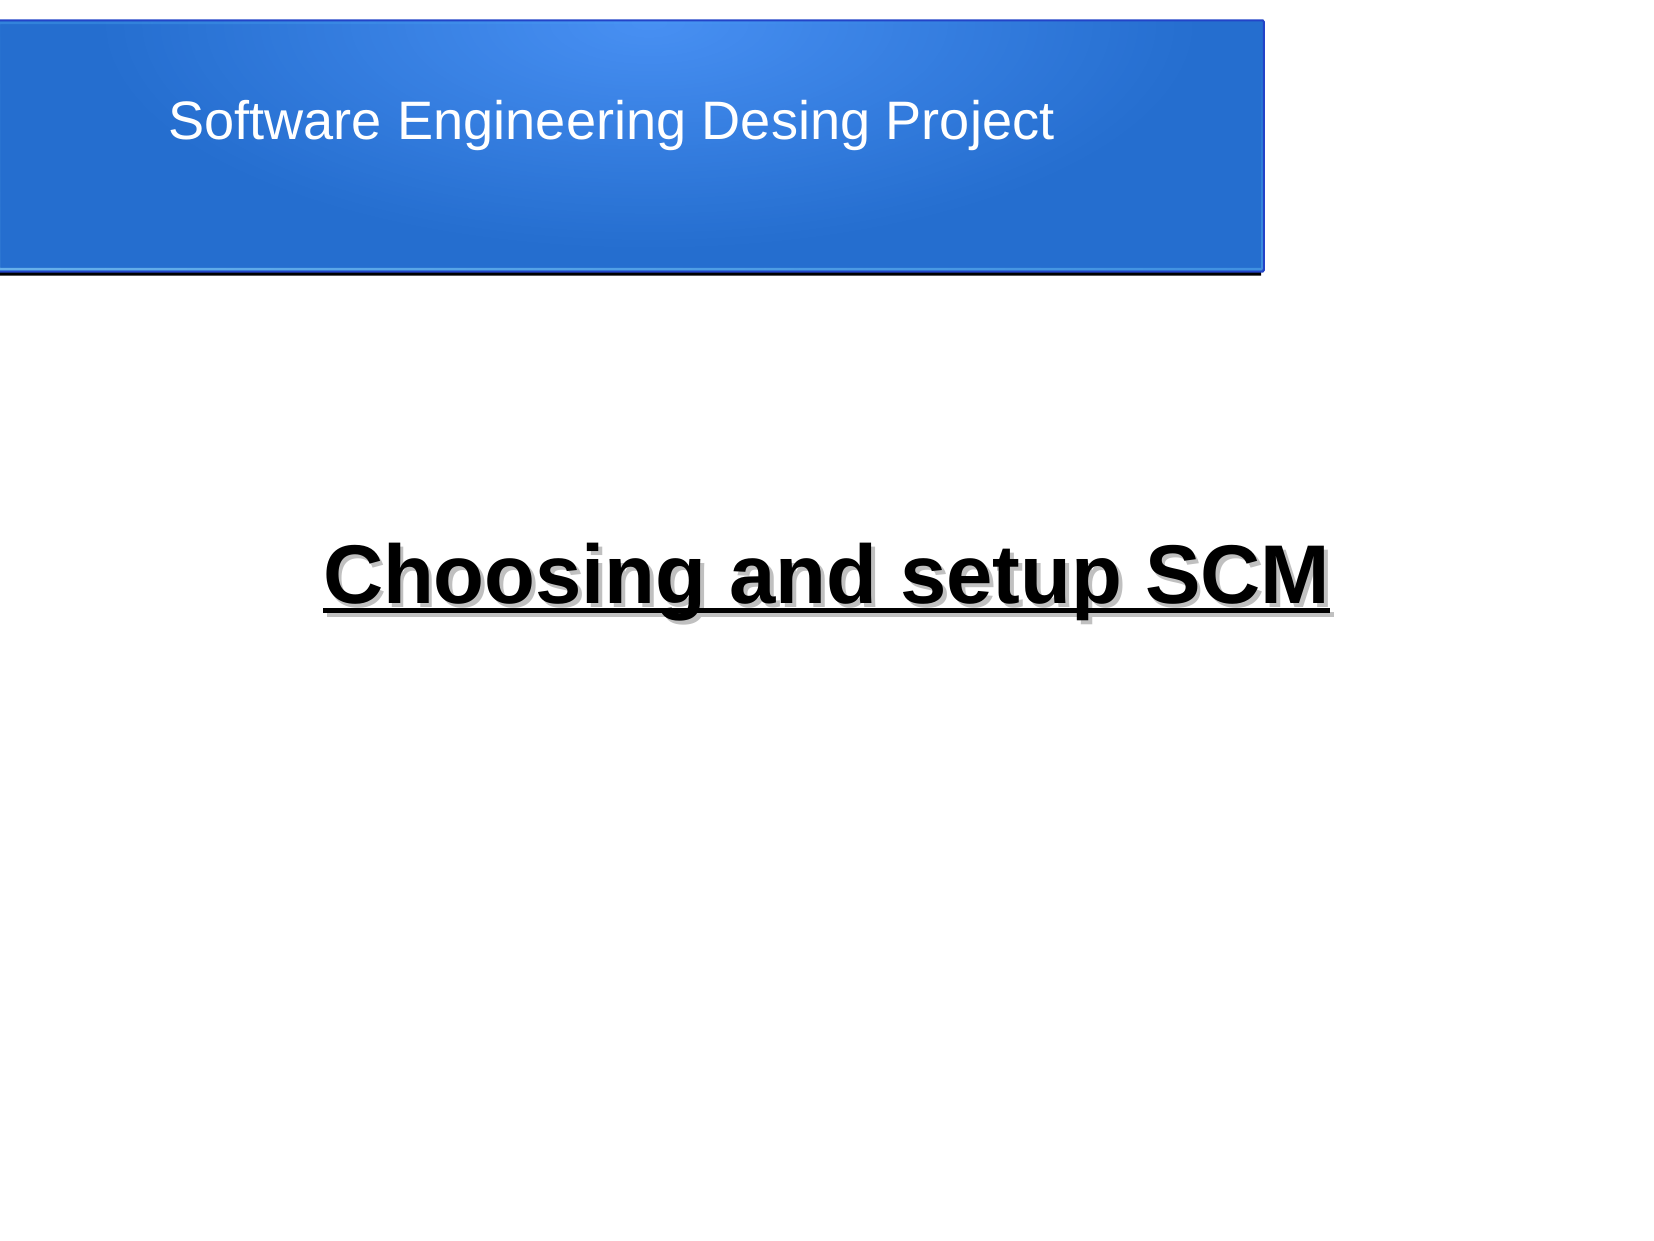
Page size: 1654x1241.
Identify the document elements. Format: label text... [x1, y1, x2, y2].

text_box Software Engineering Desing Project [153, 83, 1134, 201]
subtitle Choosing and setup SCM [82, 290, 1571, 1010]
